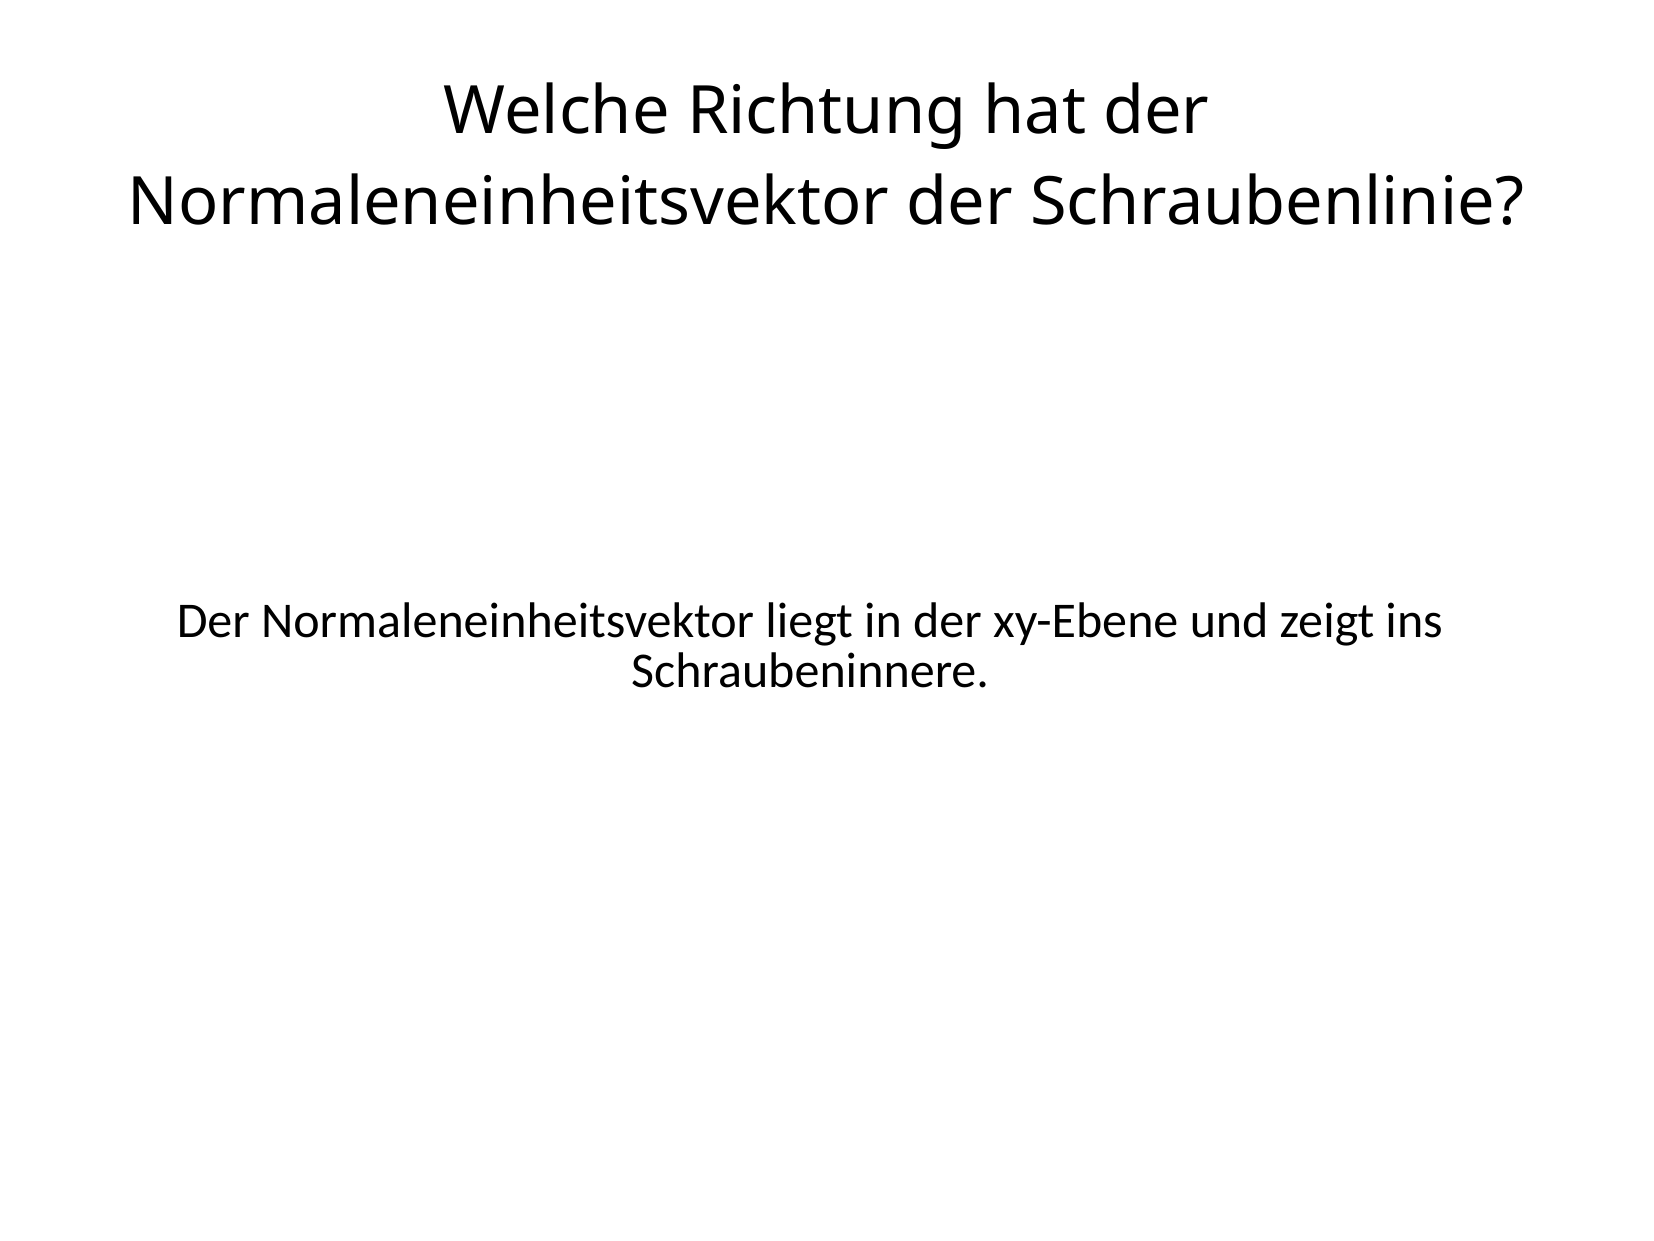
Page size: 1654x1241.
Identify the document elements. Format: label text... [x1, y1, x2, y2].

subtitle Der Normaleneinheitsvektor liegt in der xy-Ebene und zeigt ins Schraubeninnere. [82, 290, 1538, 1010]
title Welche Richtung hat der Normaleneinheitsvektor der Schraubenlinie? [82, 49, 1571, 257]
